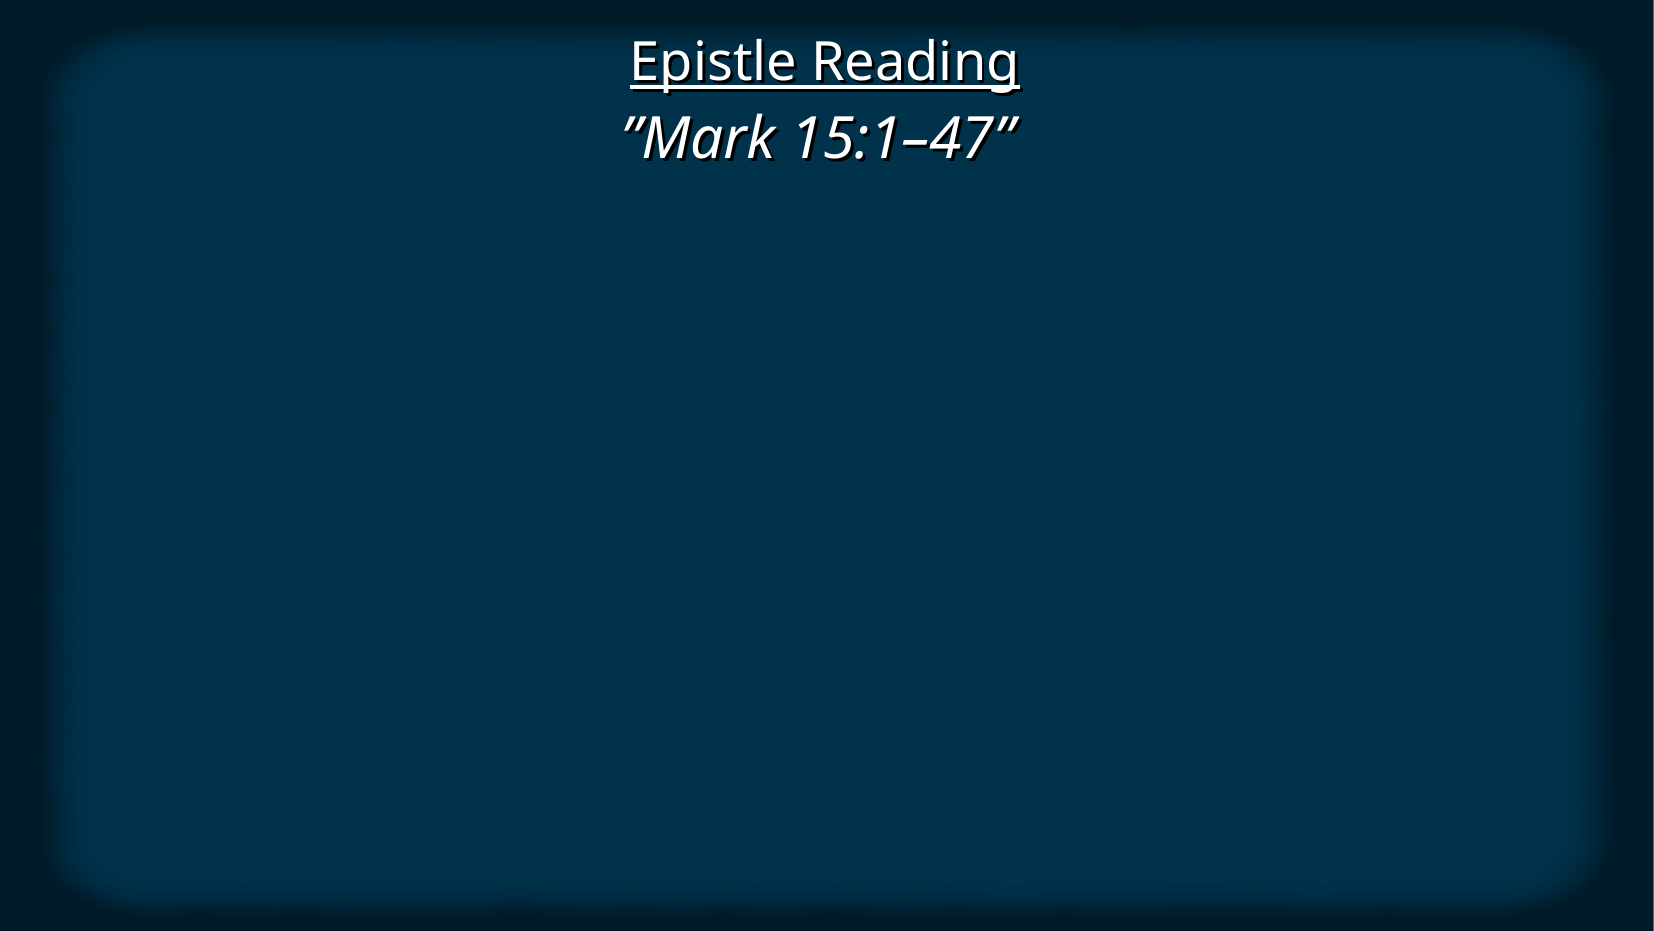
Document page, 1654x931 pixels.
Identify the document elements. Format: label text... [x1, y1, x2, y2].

text_box Epistle Reading ”Mark 15:1–47” [75, 15, 1576, 179]
picture [0, 0, 1654, 931]
